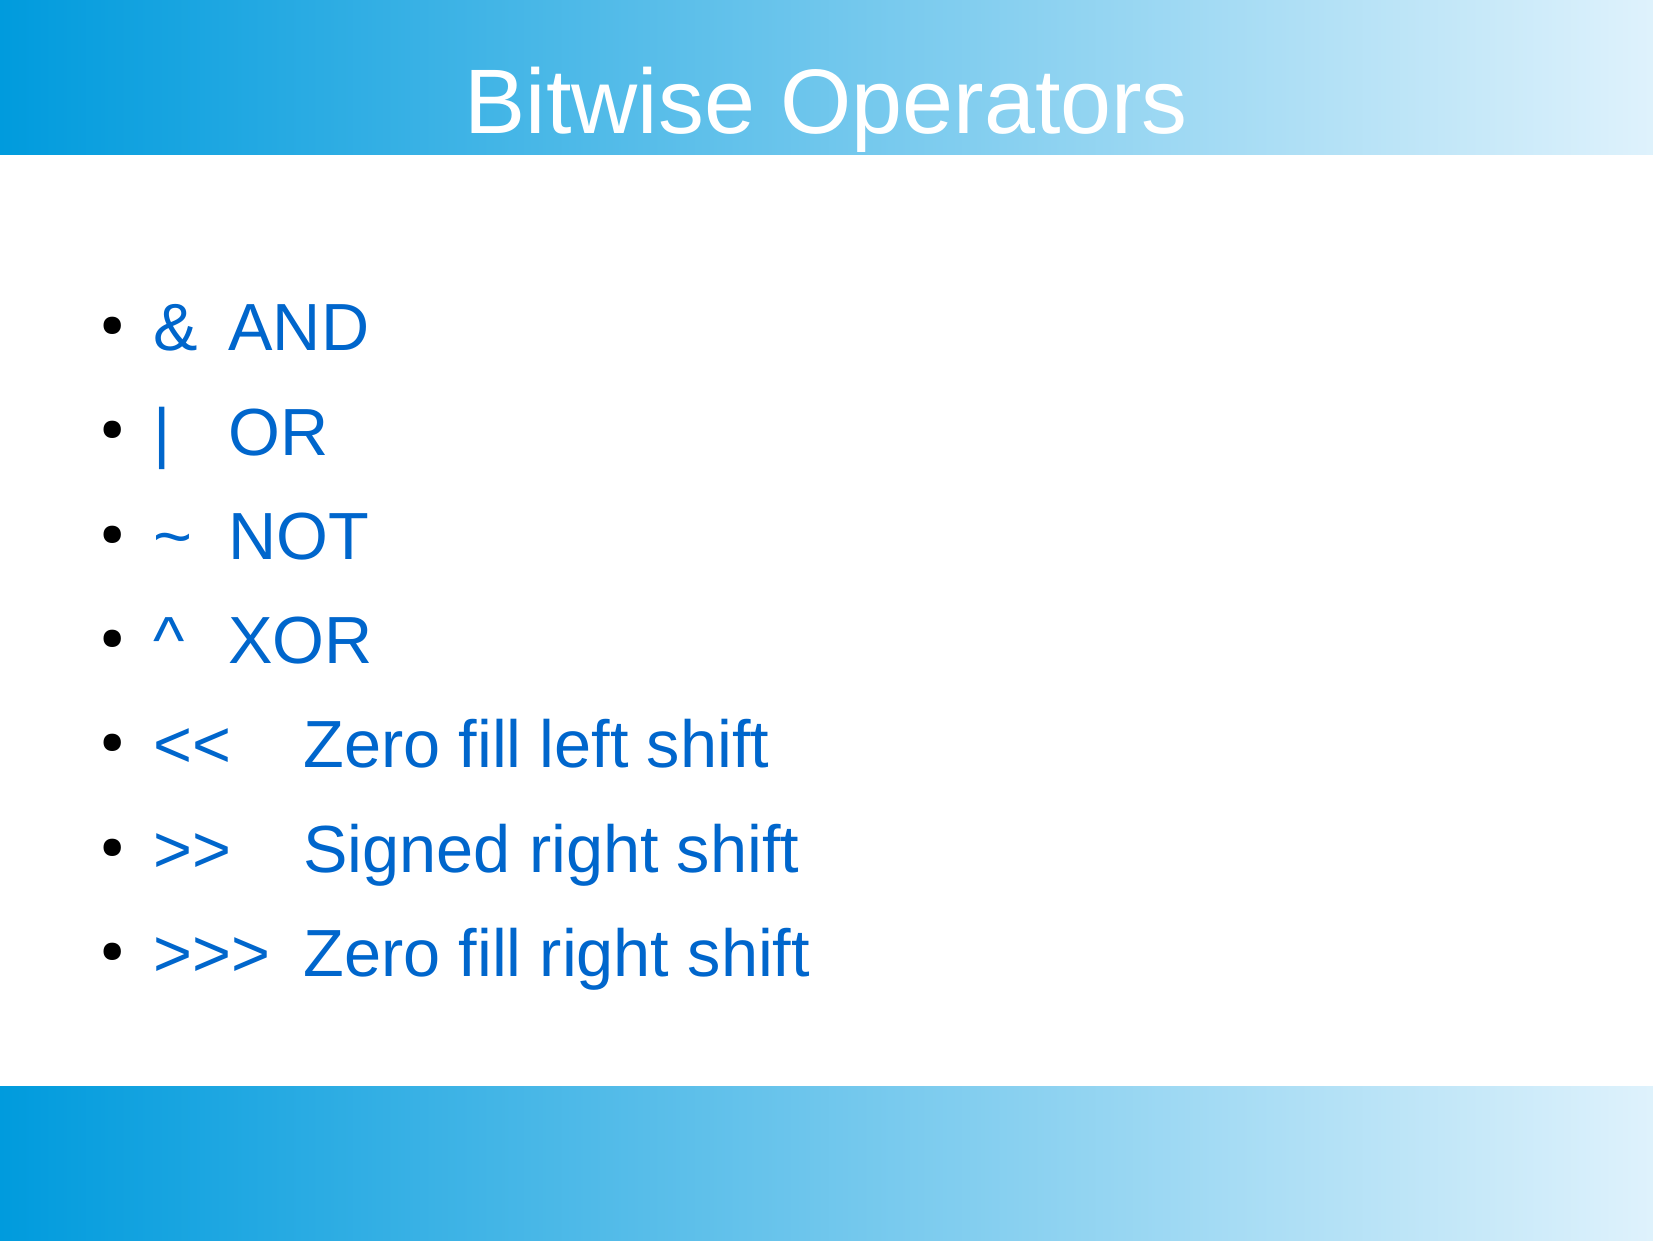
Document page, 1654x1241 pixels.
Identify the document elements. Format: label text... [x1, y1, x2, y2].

title Bitwise Operators [82, 49, 1571, 155]
list & AND | OR ~ NOT ^ XOR << Zero fill left shift >> Signed right shift >>> Zero fill right shift [82, 290, 1571, 1010]
